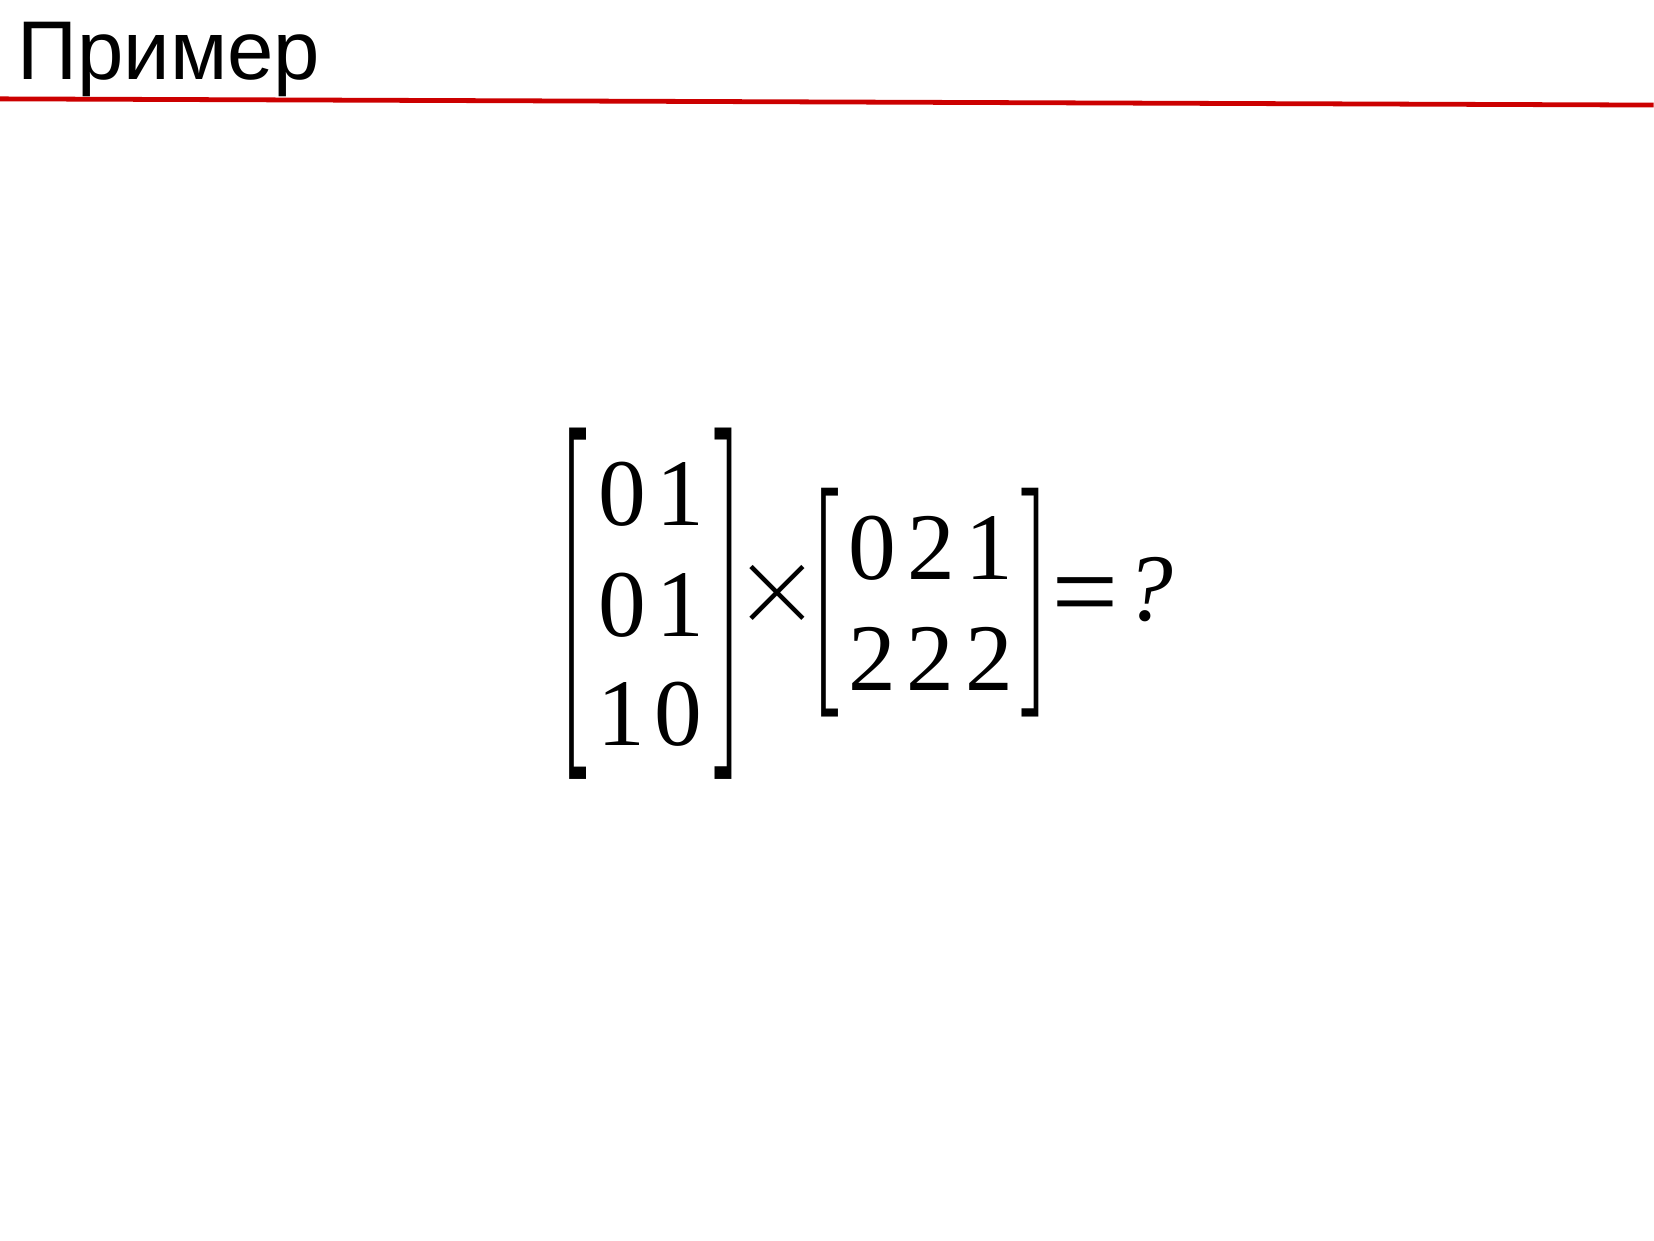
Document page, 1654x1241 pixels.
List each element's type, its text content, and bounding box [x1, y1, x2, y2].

title Пример [17, 2, 1323, 99]
chart [556, 423, 1183, 783]
